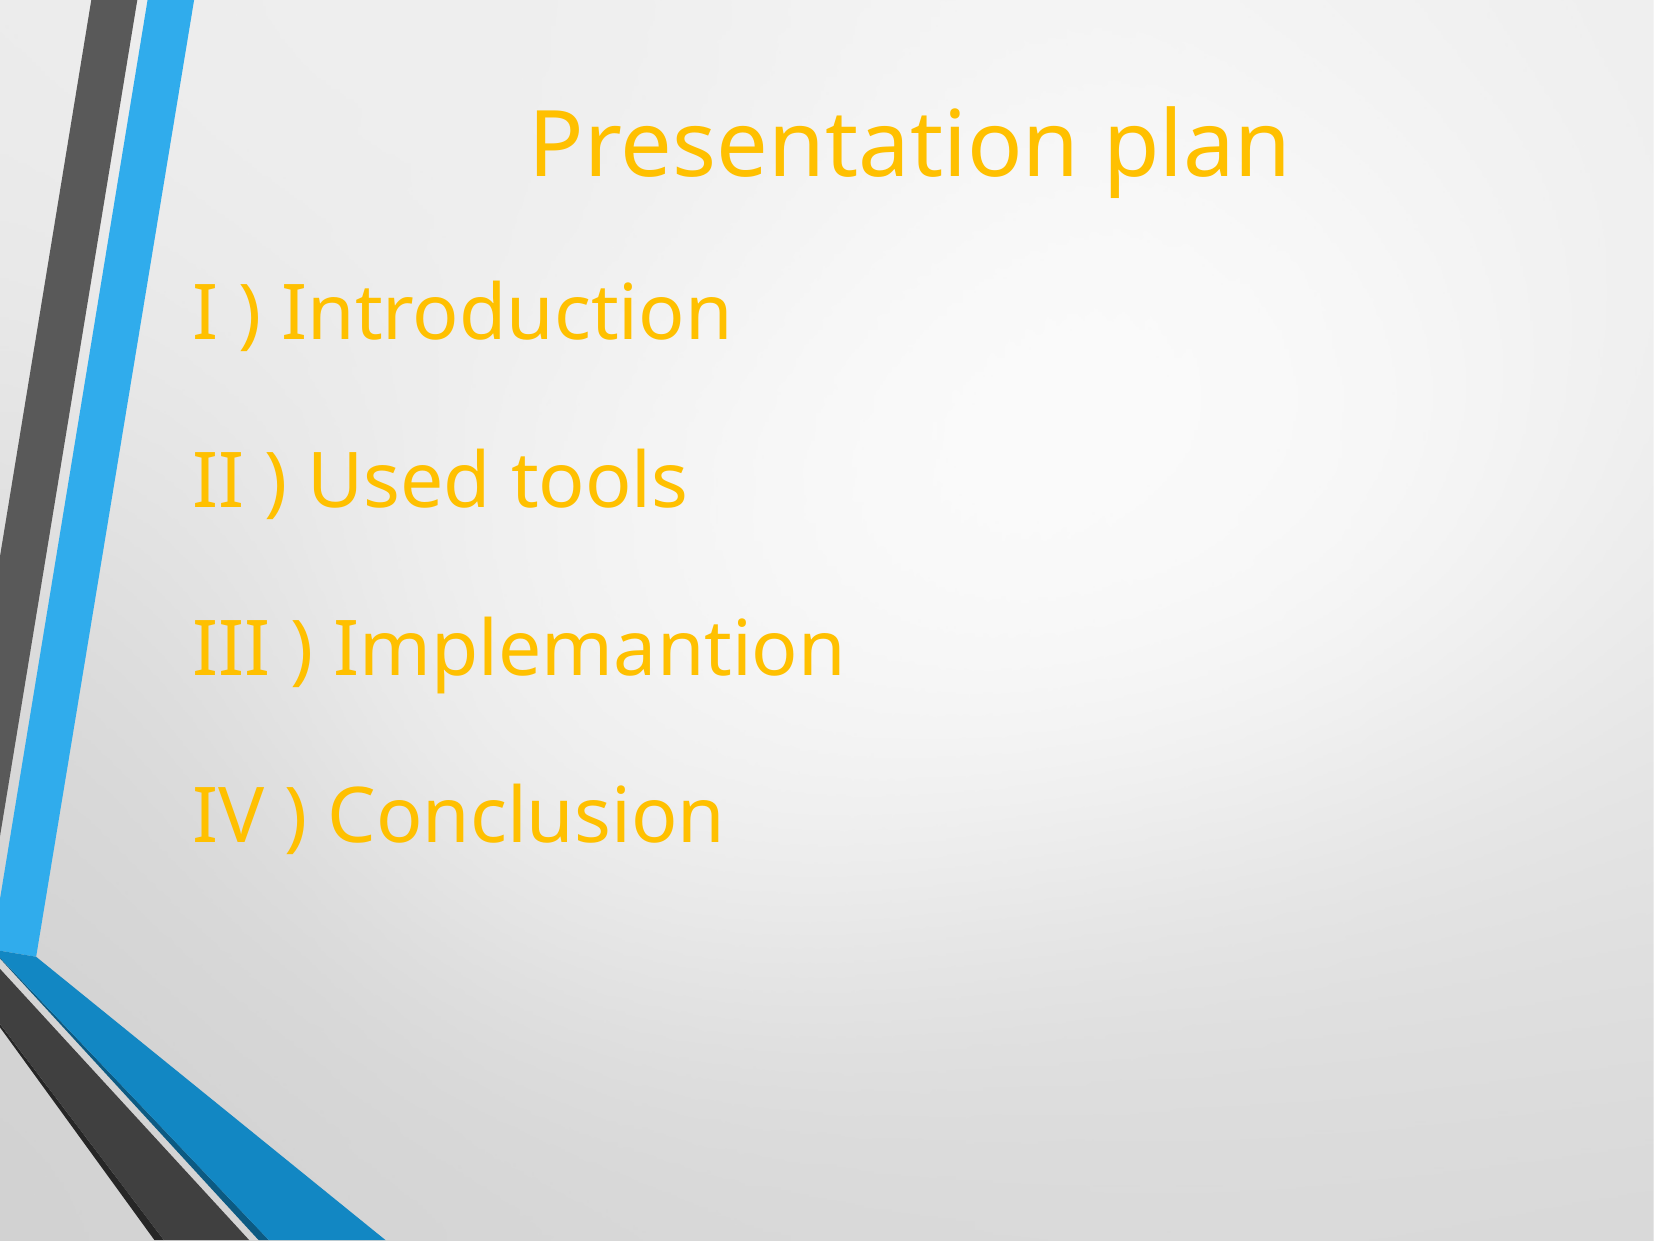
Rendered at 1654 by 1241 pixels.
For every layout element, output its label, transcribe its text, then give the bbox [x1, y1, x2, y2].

text_box I ) Introduction II ) Used tools III ) Implemantion IV ) Conclusion [157, 265, 1568, 868]
text_box Presentation plan [61, 70, 1654, 230]
